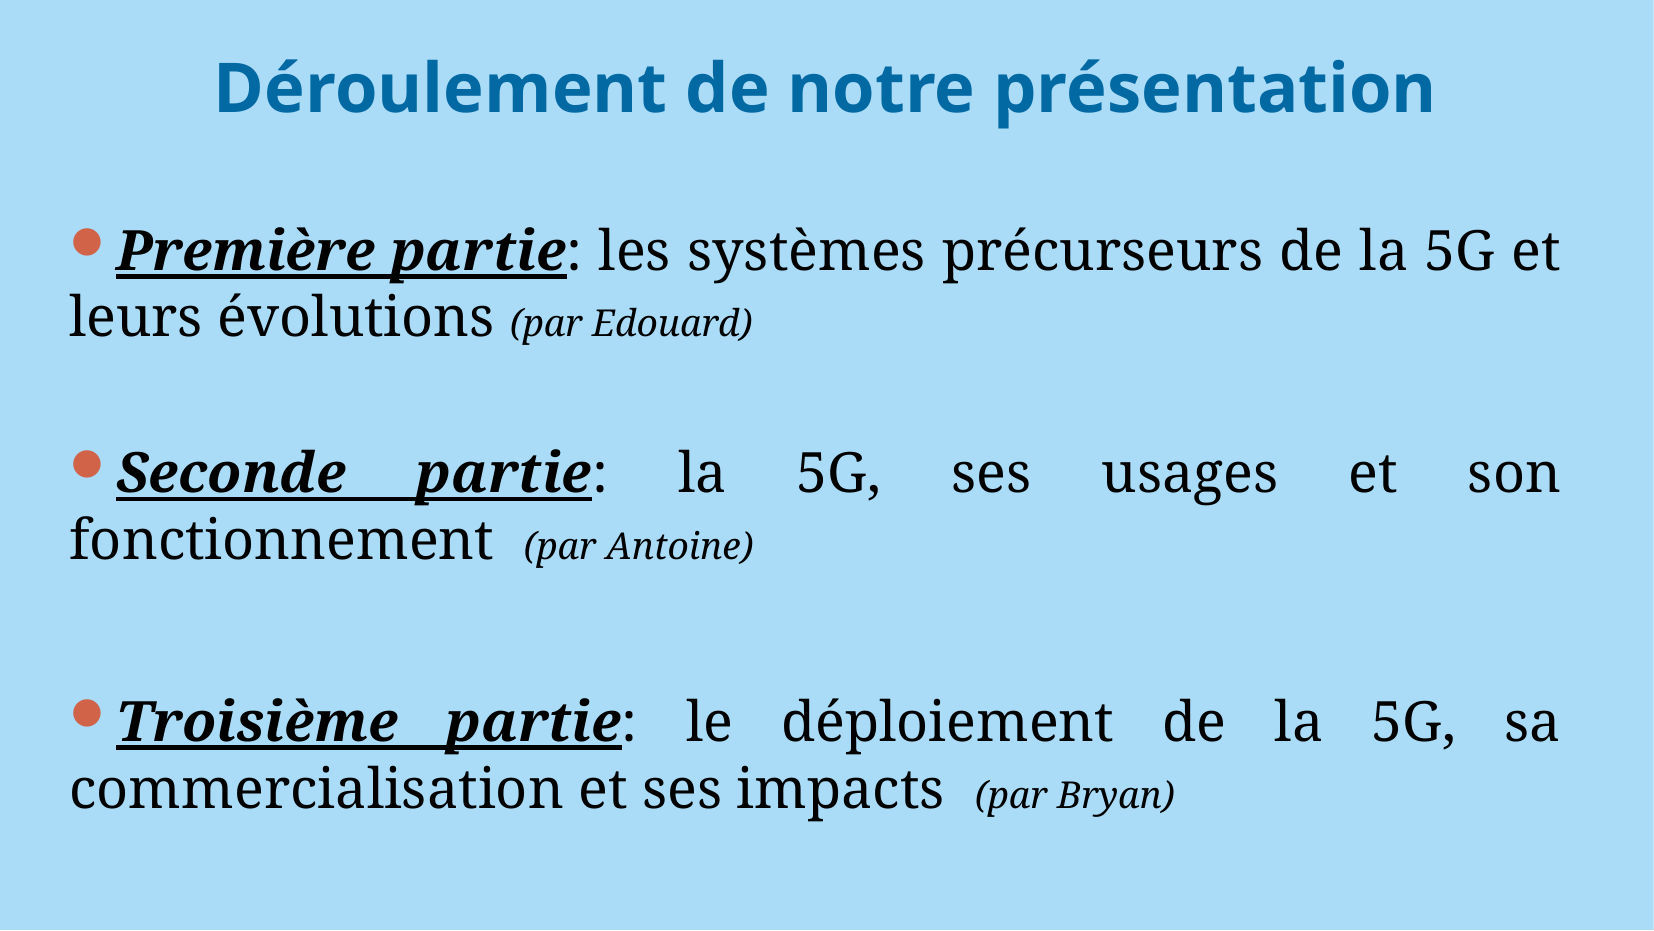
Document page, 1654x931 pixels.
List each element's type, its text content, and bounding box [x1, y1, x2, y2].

title Déroulement de notre présentation [54, 31, 1598, 134]
list Première partie: les systèmes précurseurs de la 5G et leurs évolutions (par Edouard) Seconde partie: la 5G, ses usages et son fonctionnement (par Antoine) Troisième partie: le déploiement de la 5G, sa commercialisation et ses impacts (par Bryan) [54, 207, 1593, 828]
